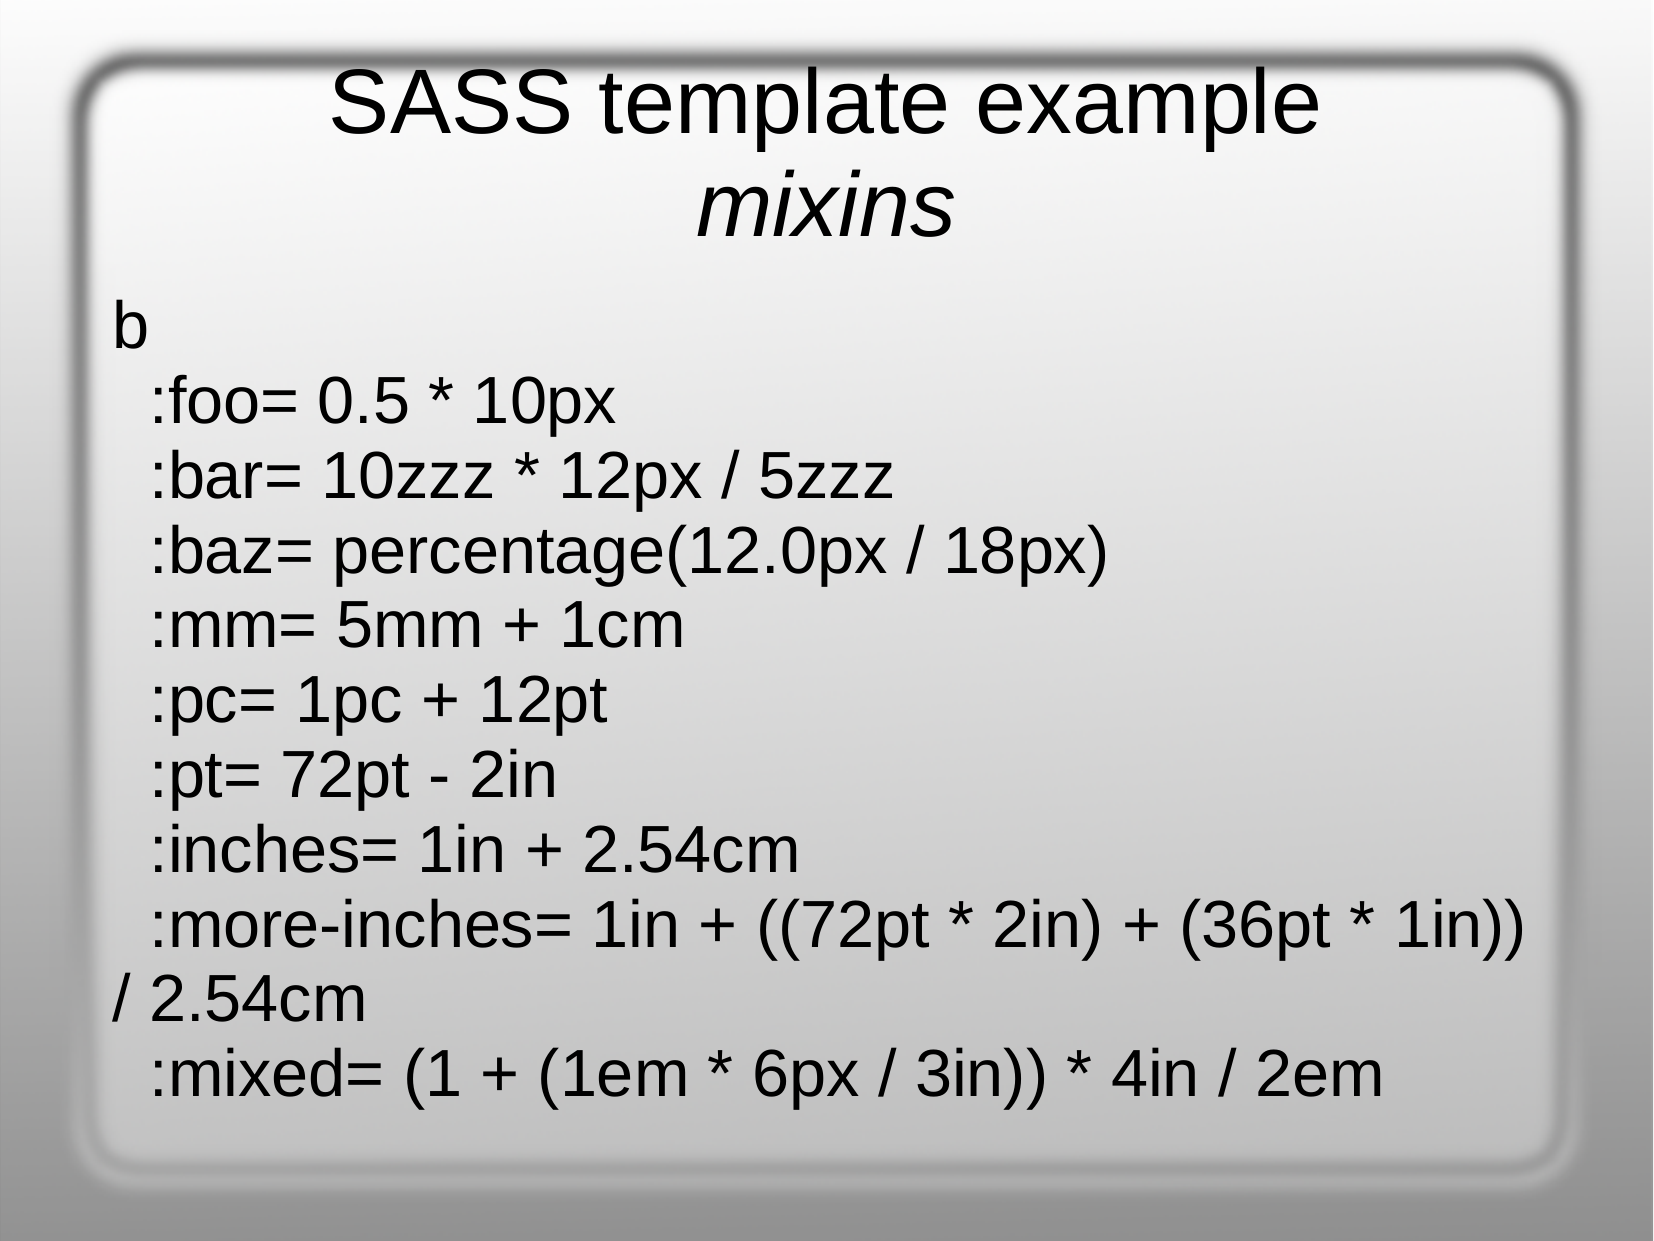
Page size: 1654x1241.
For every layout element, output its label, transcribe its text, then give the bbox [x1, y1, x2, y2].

title SASS template example mixins [82, 49, 1571, 257]
subtitle b :foo= 0.5 * 10px :bar= 10zzz * 12px / 5zzz :baz= percentage(12.0px / 18px) :mm= 5mm + 1cm :pc= 1pc + 12pt :pt= 72pt - 2in :inches= 1in + 2.54cm :more-inches= 1in + ((72pt * 2in) + (36pt * 1in)) / 2.54cm :mixed= (1 + (1em * 6px / 3in)) * 4in / 2em [112, 288, 1538, 1111]
picture [0, 0, 1654, 1241]
